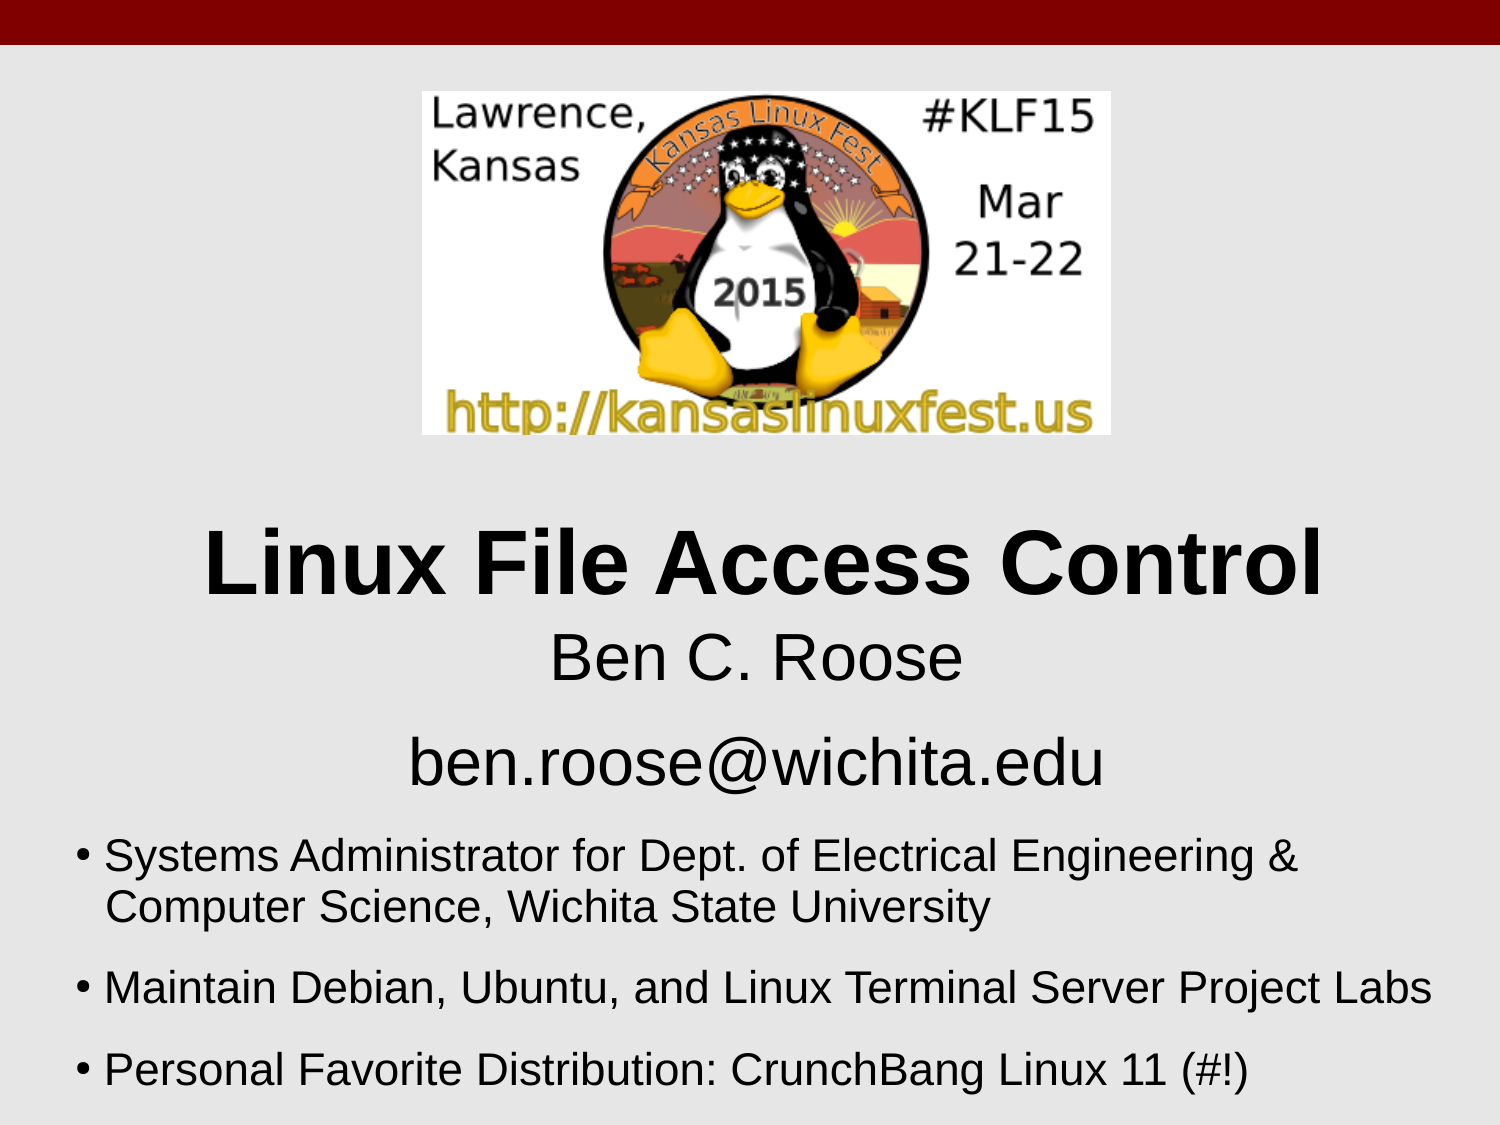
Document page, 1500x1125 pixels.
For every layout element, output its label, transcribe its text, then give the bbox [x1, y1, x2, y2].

title Linux File Access Control [90, 468, 1440, 620]
text_box Ben C. Roose ben.roose@wichita.edu Systems Administrator for Dept. of Electrical Engineering & Computer Science, Wichita State University Maintain Debian, Ubuntu, and Linux Terminal Server Project Labs Personal Favorite Distribution: CrunchBang Linux 11 (#!) [75, 620, 1440, 1096]
picture [422, 91, 1111, 436]
text_box [75, 44, 1426, 248]
